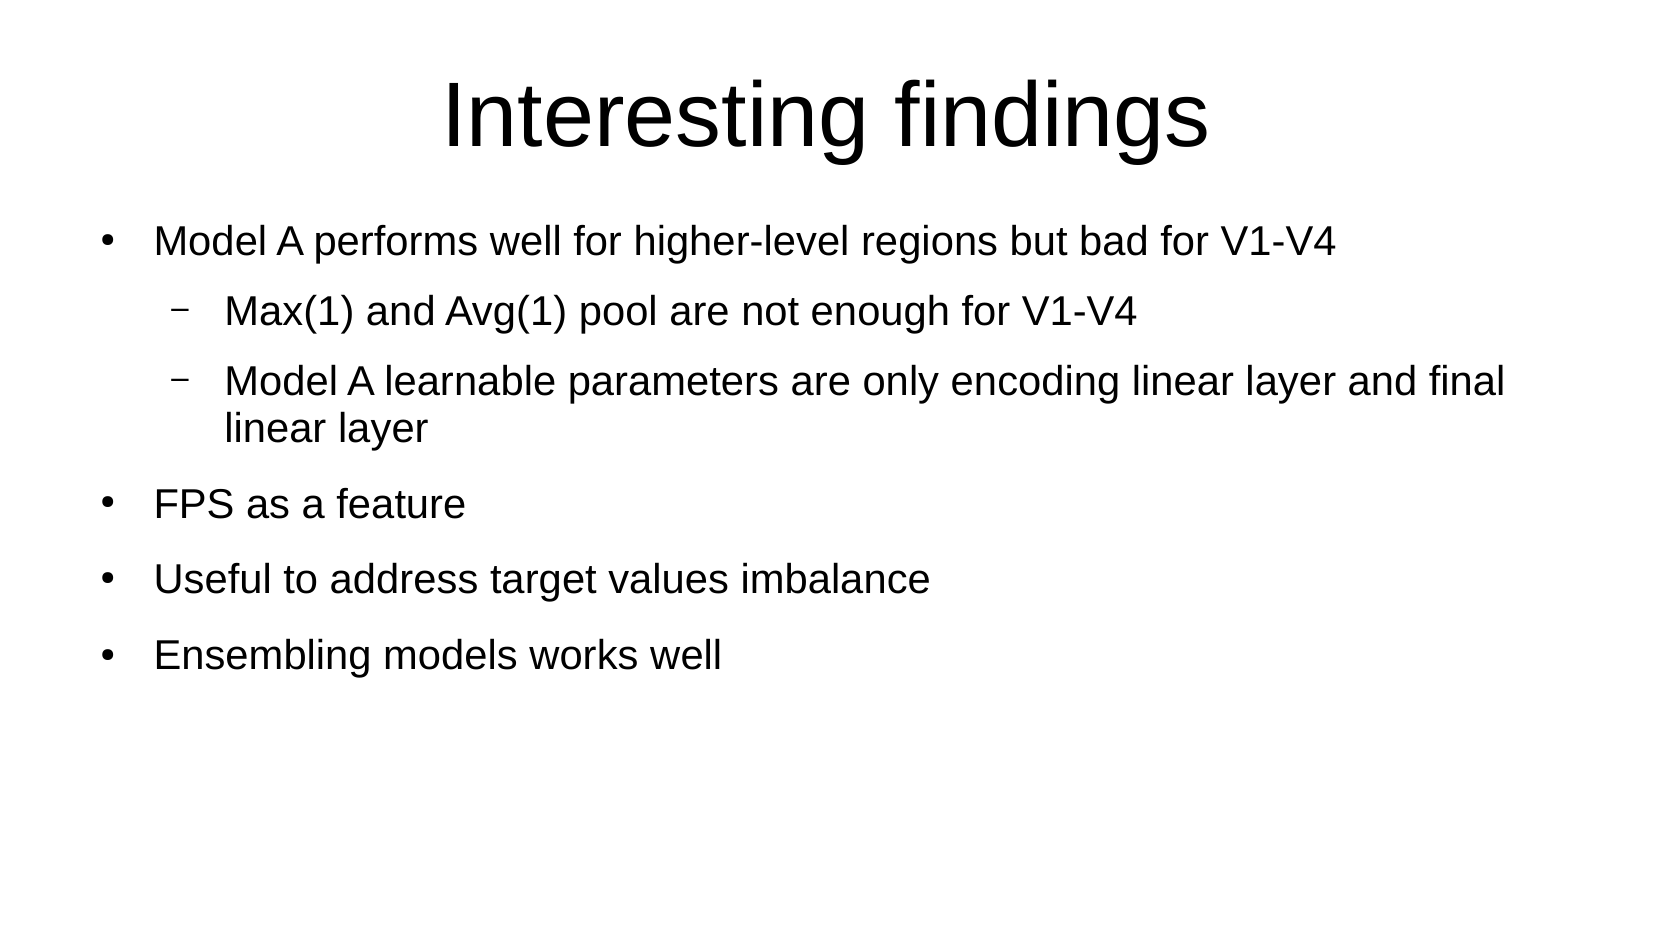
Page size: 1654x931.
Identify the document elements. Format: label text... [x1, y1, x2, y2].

title Interesting findings [82, 37, 1571, 193]
list Model A performs well for higher-level regions but bad for V1-V4 Max(1) and Avg(1) pool are not enough for V1-V4 Model A learnable parameters are only encoding linear layer and final linear layer FPS as a feature Useful to address target values imbalance Ensembling models works well [82, 217, 1571, 758]
